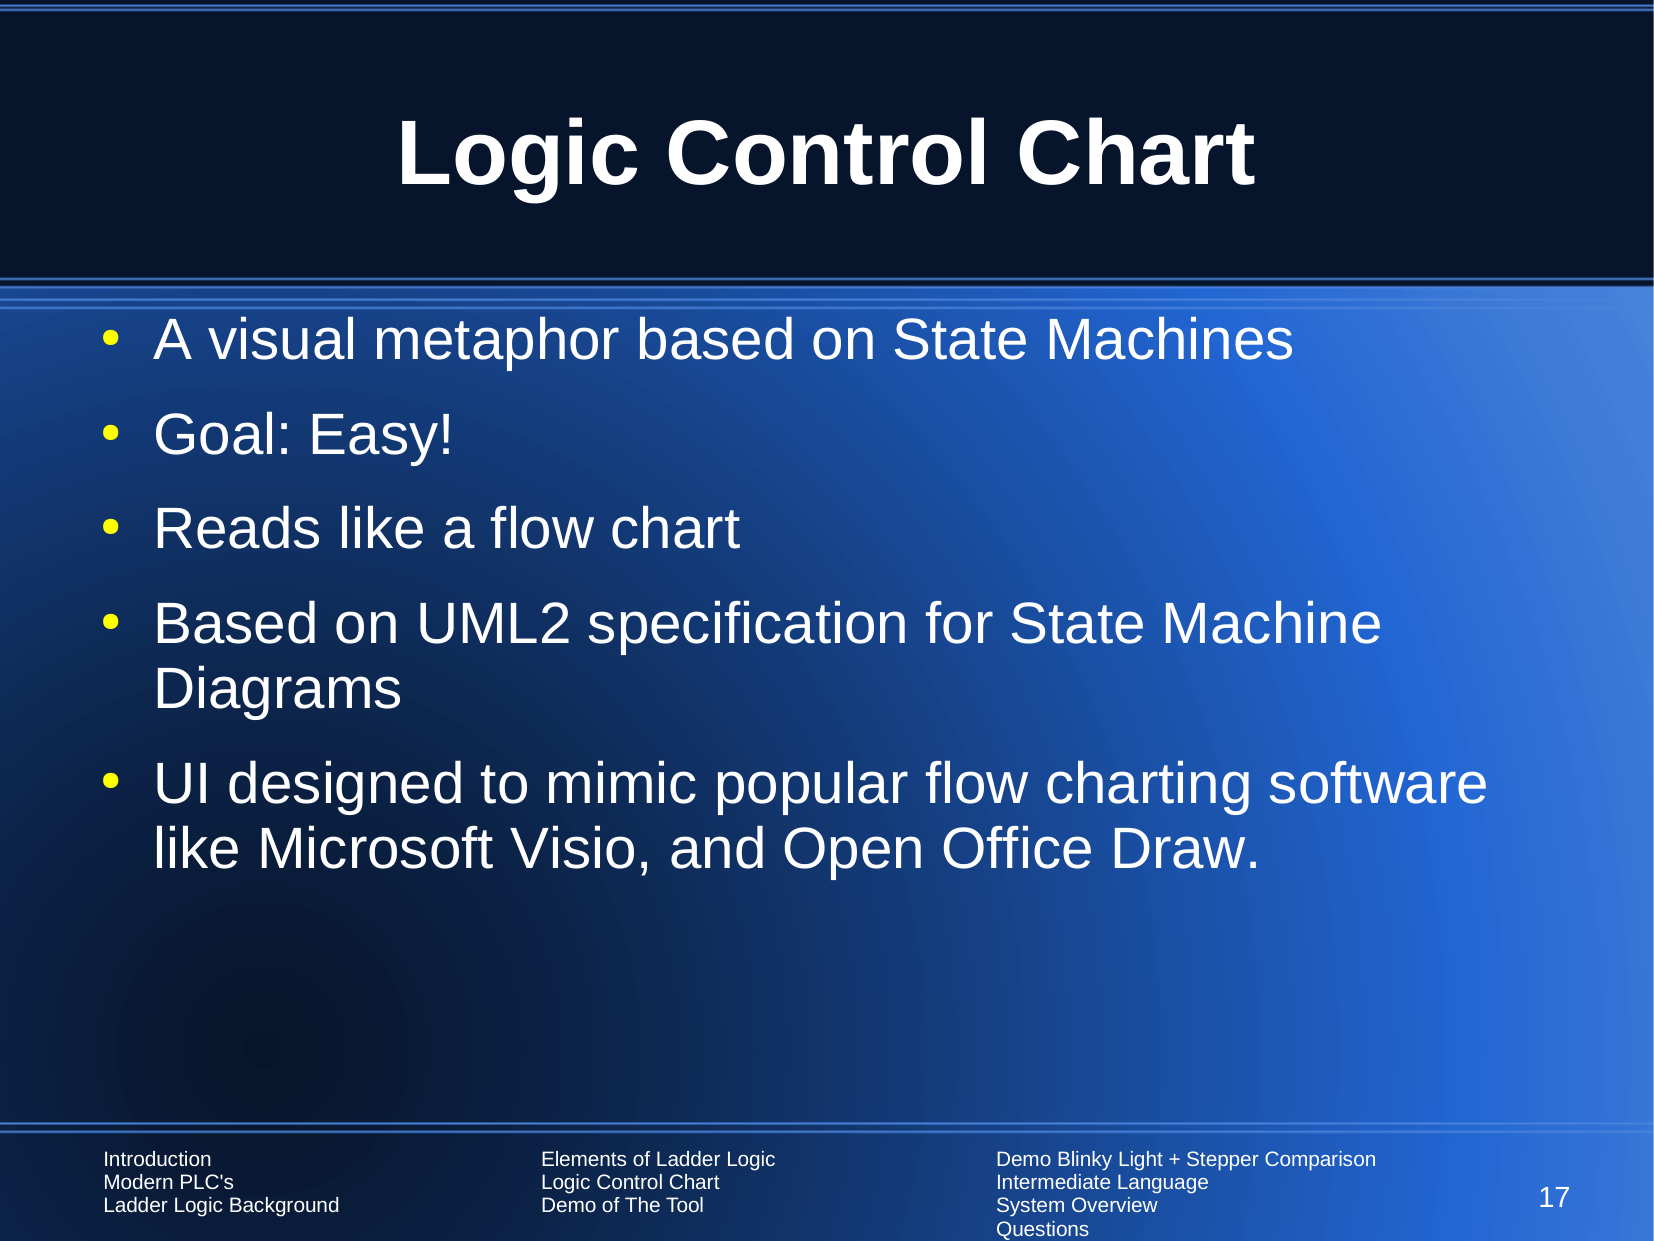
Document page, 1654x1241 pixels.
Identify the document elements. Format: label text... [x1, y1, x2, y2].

picture [0, 0, 1654, 1241]
title Logic Control Chart [82, 49, 1571, 257]
list A visual metaphor based on State Machines Goal: Easy! Reads like a flow chart Based on UML2 specification for State Machine Diagrams UI designed to mimic popular flow charting software like Microsoft Visio, and Open Office Draw. [82, 307, 1571, 1111]
